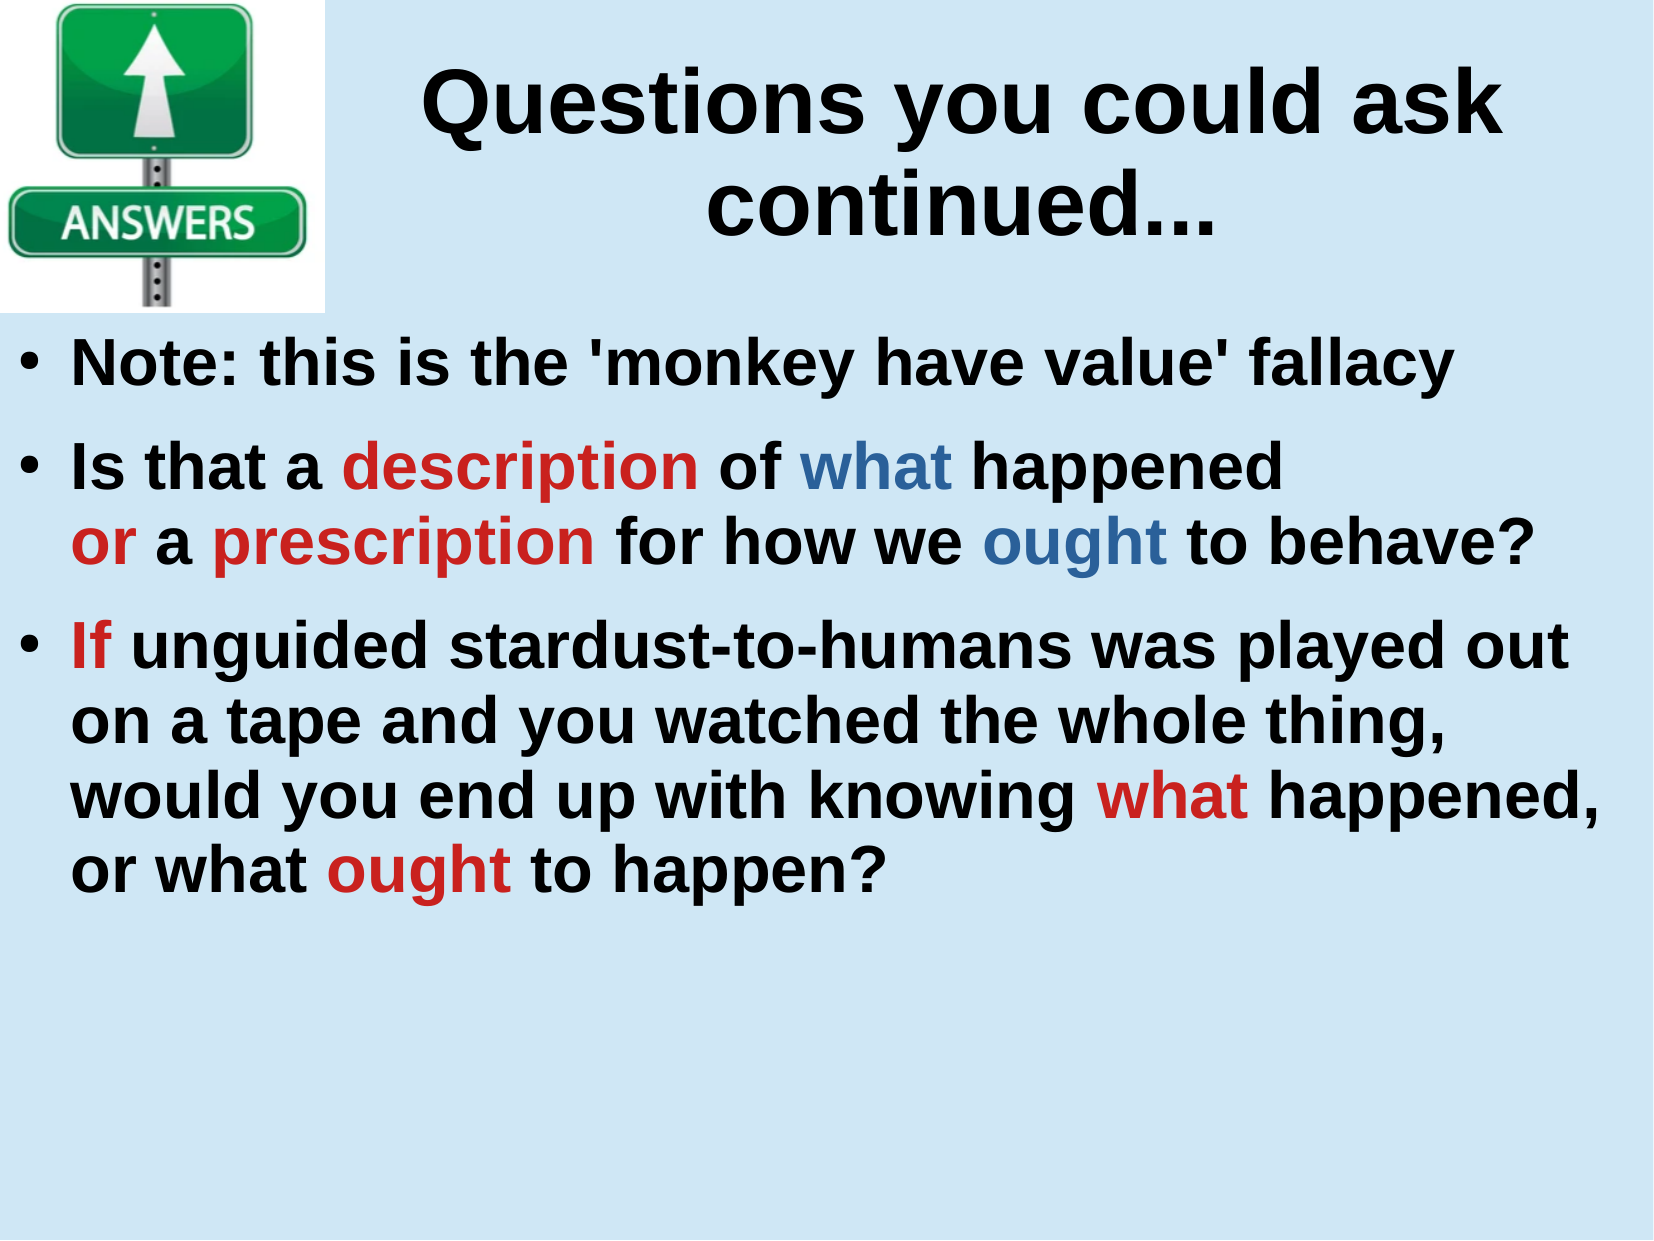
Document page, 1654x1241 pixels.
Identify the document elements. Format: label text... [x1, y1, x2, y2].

picture [0, 0, 325, 313]
title Questions you could ask continued... [354, 49, 1571, 257]
list Note: this is the 'monkey have value' fallacy Is that a description of what happened or a prescription for how we ought to behave? If unguided stardust-to-humans was played out on a tape and you watched the whole thing, would you end up with knowing what happened, or what ought to happen? [0, 324, 1654, 1241]
